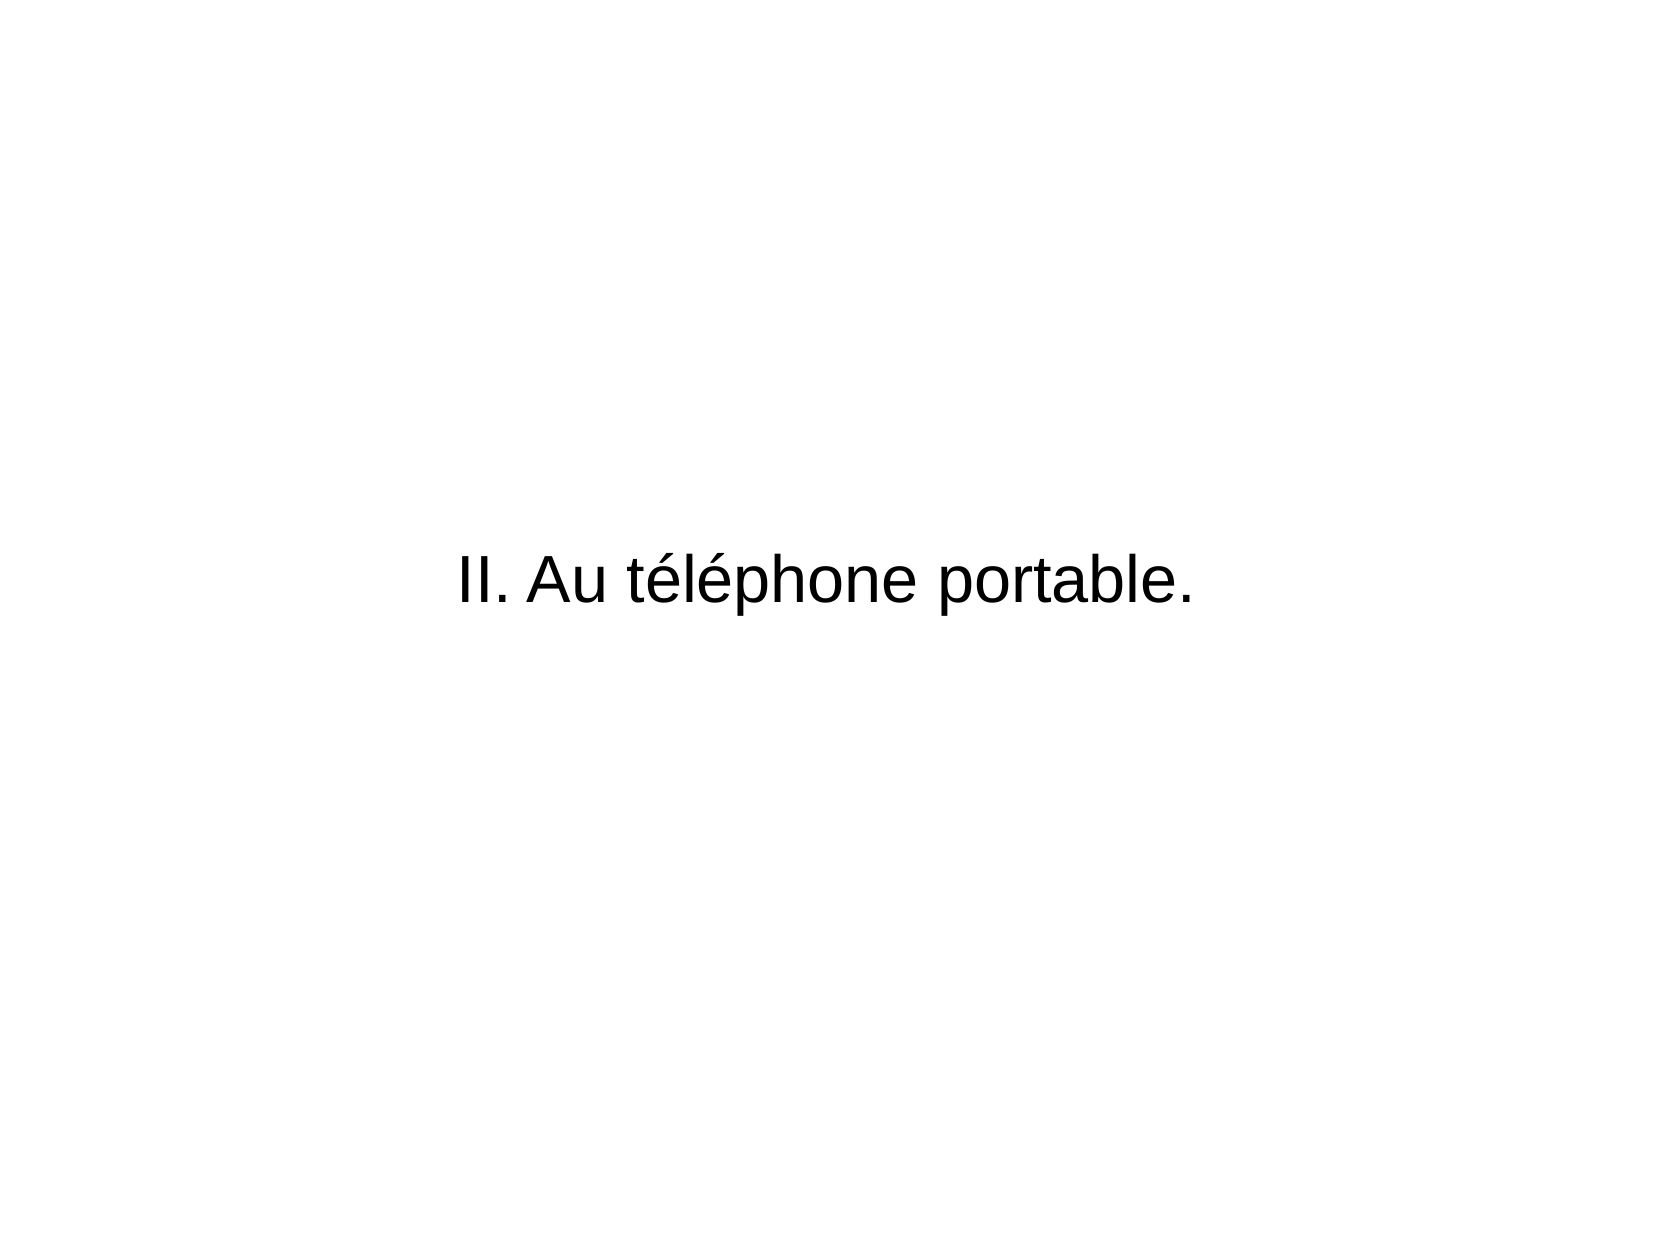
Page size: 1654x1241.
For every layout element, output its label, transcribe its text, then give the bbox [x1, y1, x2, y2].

subtitle II. Au téléphone portable. [82, 49, 1571, 1109]
